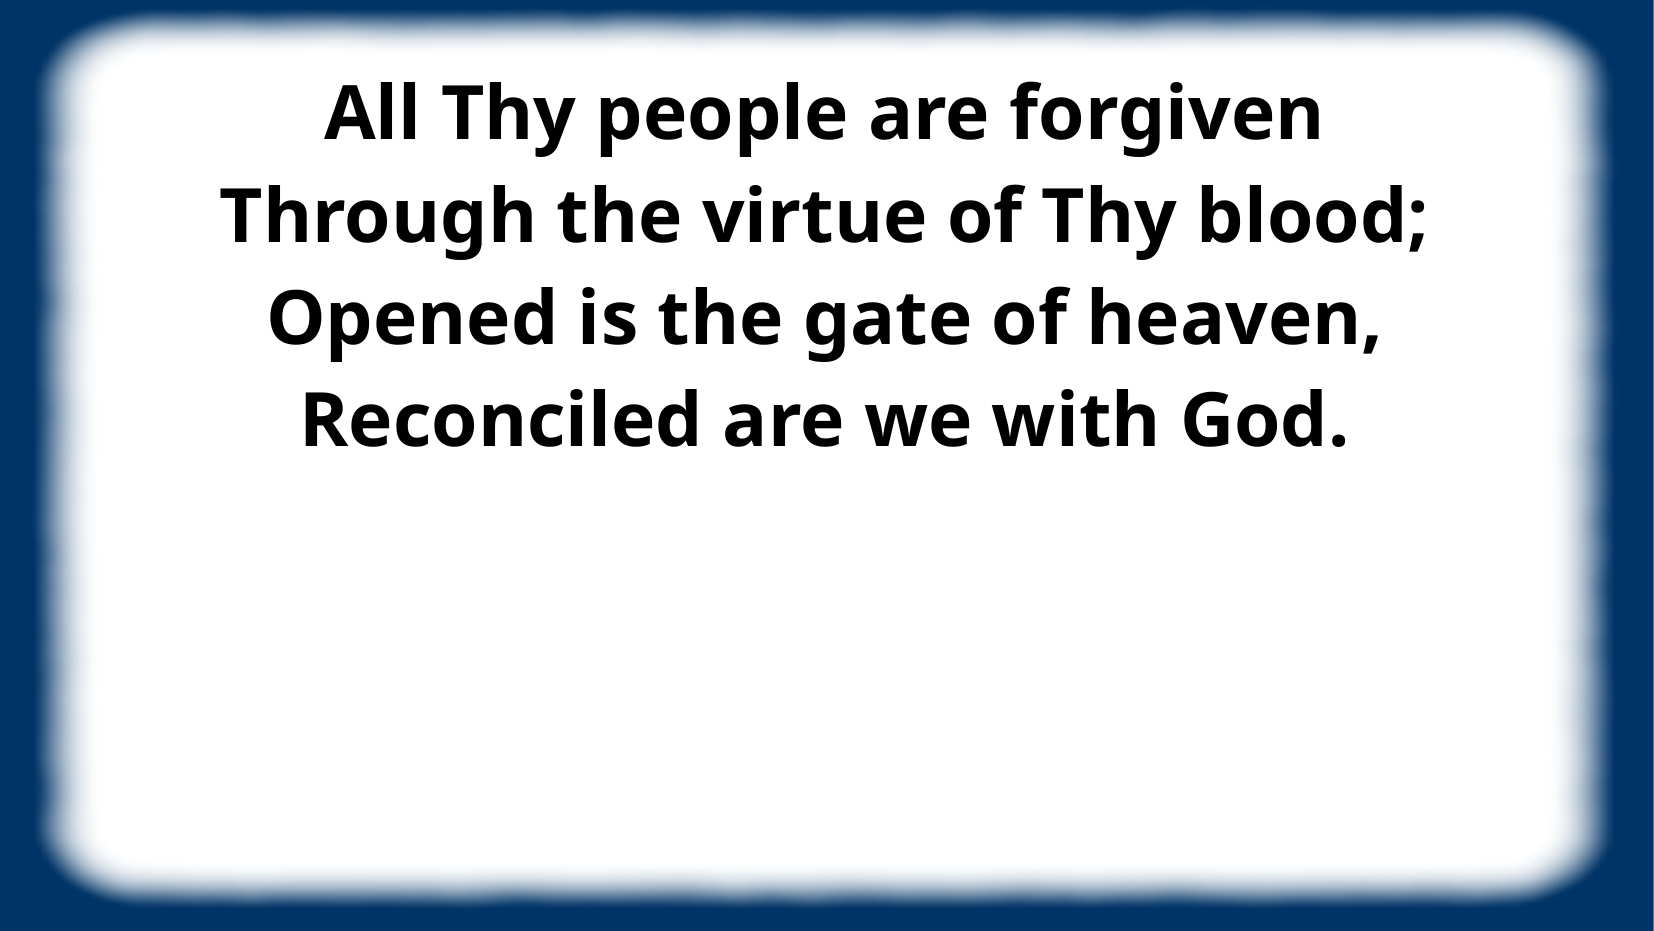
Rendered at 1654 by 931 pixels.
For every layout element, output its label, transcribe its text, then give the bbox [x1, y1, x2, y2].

picture [0, 0, 1654, 931]
text_box All Thy people are forgiven Through the virtue of Thy blood; Opened is the gate of heaven, Reconciled are we with God. [75, 52, 1576, 466]
